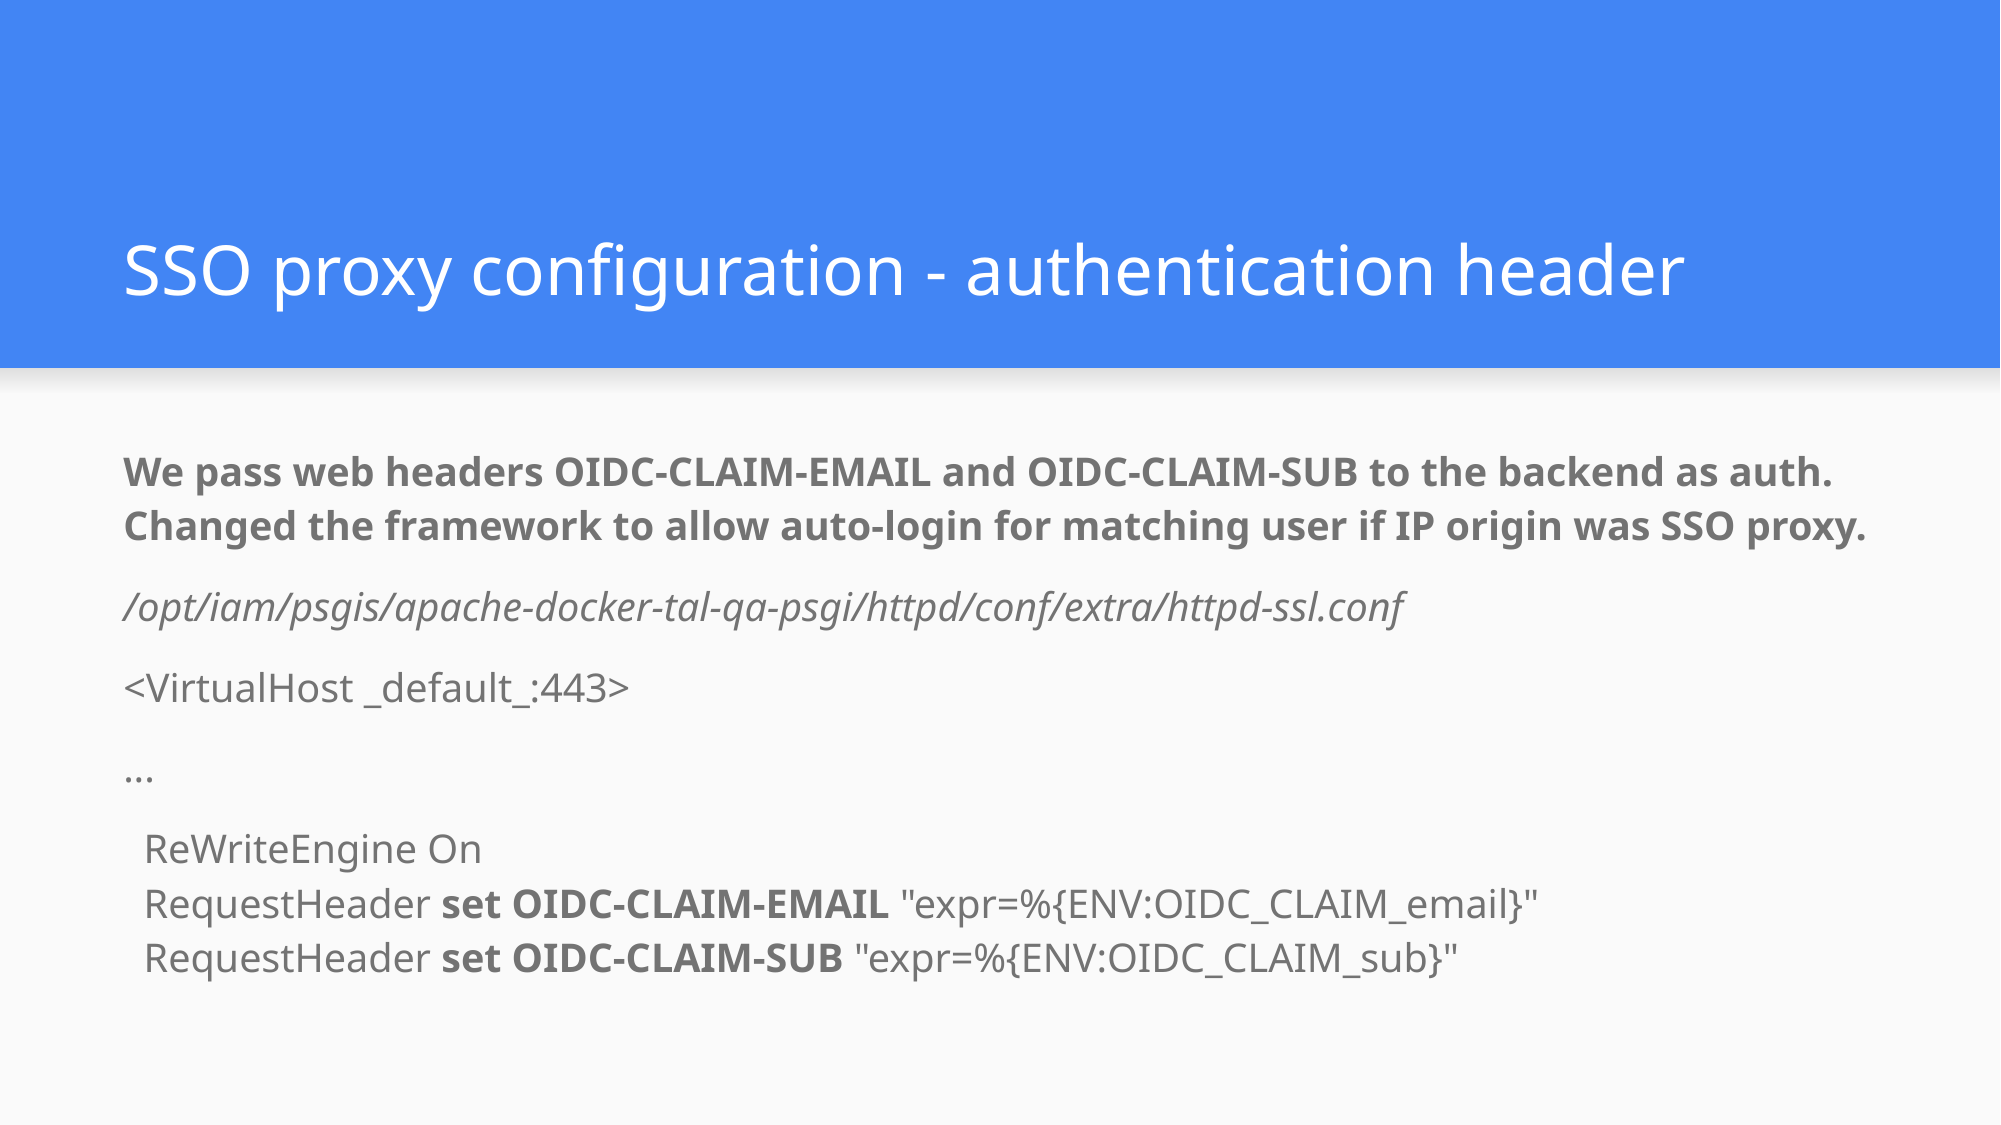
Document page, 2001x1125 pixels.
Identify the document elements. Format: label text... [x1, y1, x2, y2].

title SSO proxy configuration - authentication header [103, 161, 1902, 330]
list We pass web headers OIDC-CLAIM-EMAIL and OIDC-CLAIM-SUB to the backend as auth. Changed the framework to allow auto-login for matching user if IP origin was SSO proxy. /opt/iam/psgis/apache-docker-tal-qa-psgi/httpd/conf/extra/httpd-ssl.conf <VirtualHost _default_:443> ... ReWriteEngine On RequestHeader set OIDC-CLAIM-EMAIL "expr=%{ENV:OIDC_CLAIM_email}" RequestHeader set OIDC-CLAIM-SUB "expr=%{ENV:OIDC_CLAIM_sub}" [103, 419, 1902, 1013]
